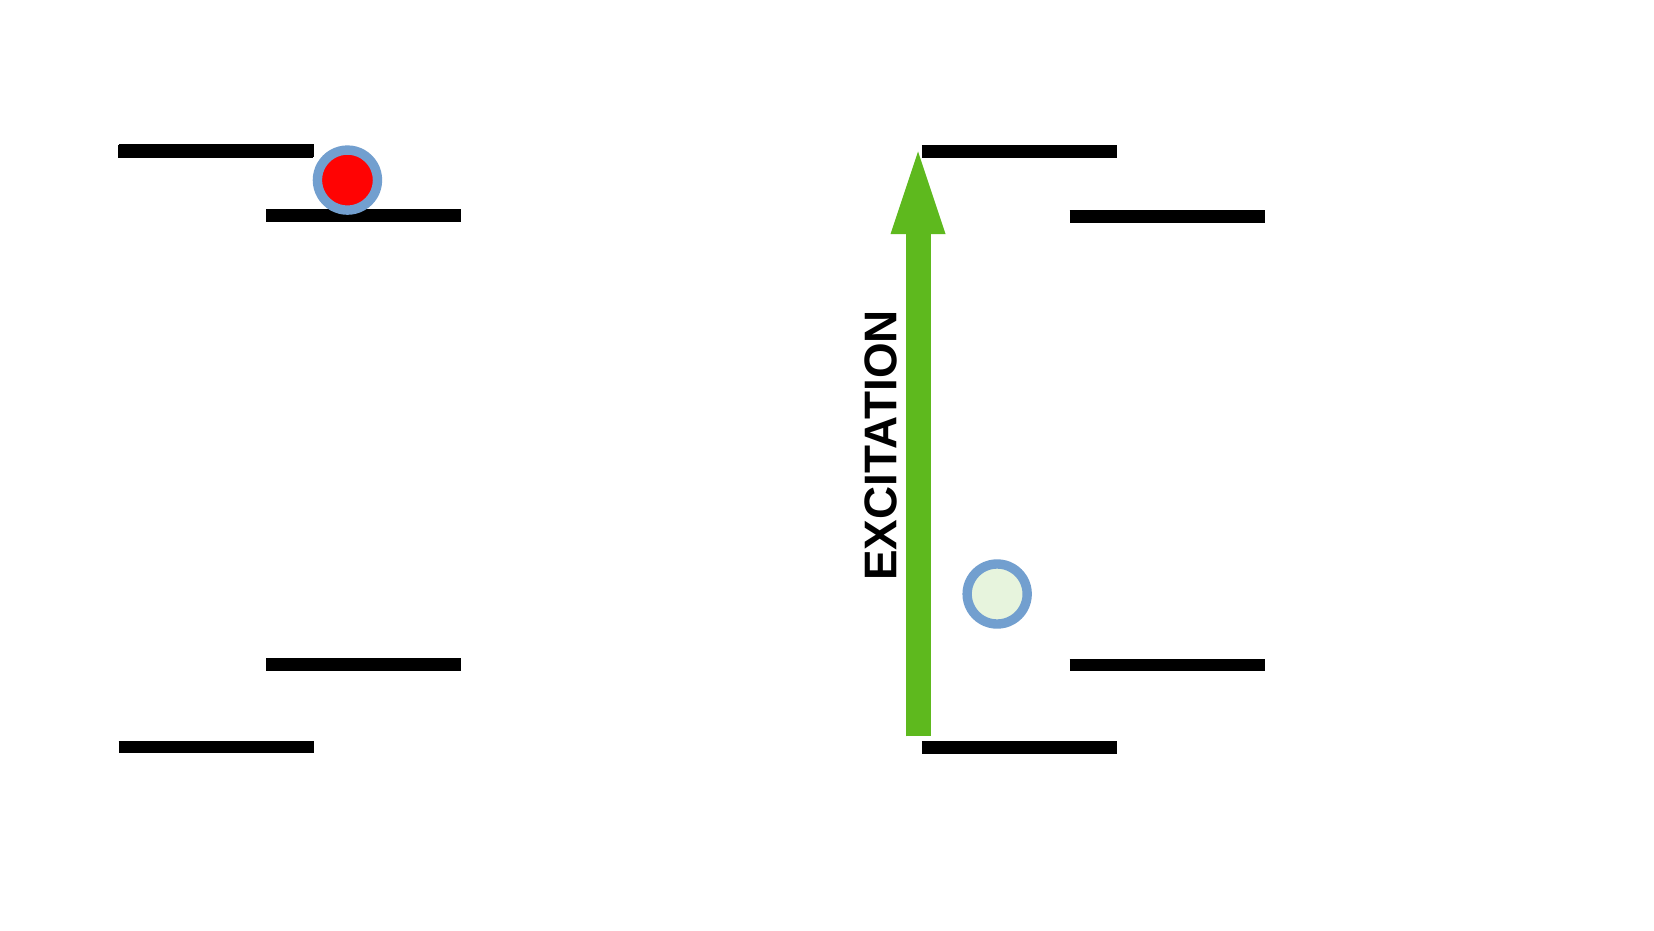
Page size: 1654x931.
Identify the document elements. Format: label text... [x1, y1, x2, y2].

text_box [967, 563, 1028, 625]
text_box [317, 150, 378, 211]
text_box EXCITATION [847, 190, 914, 701]
